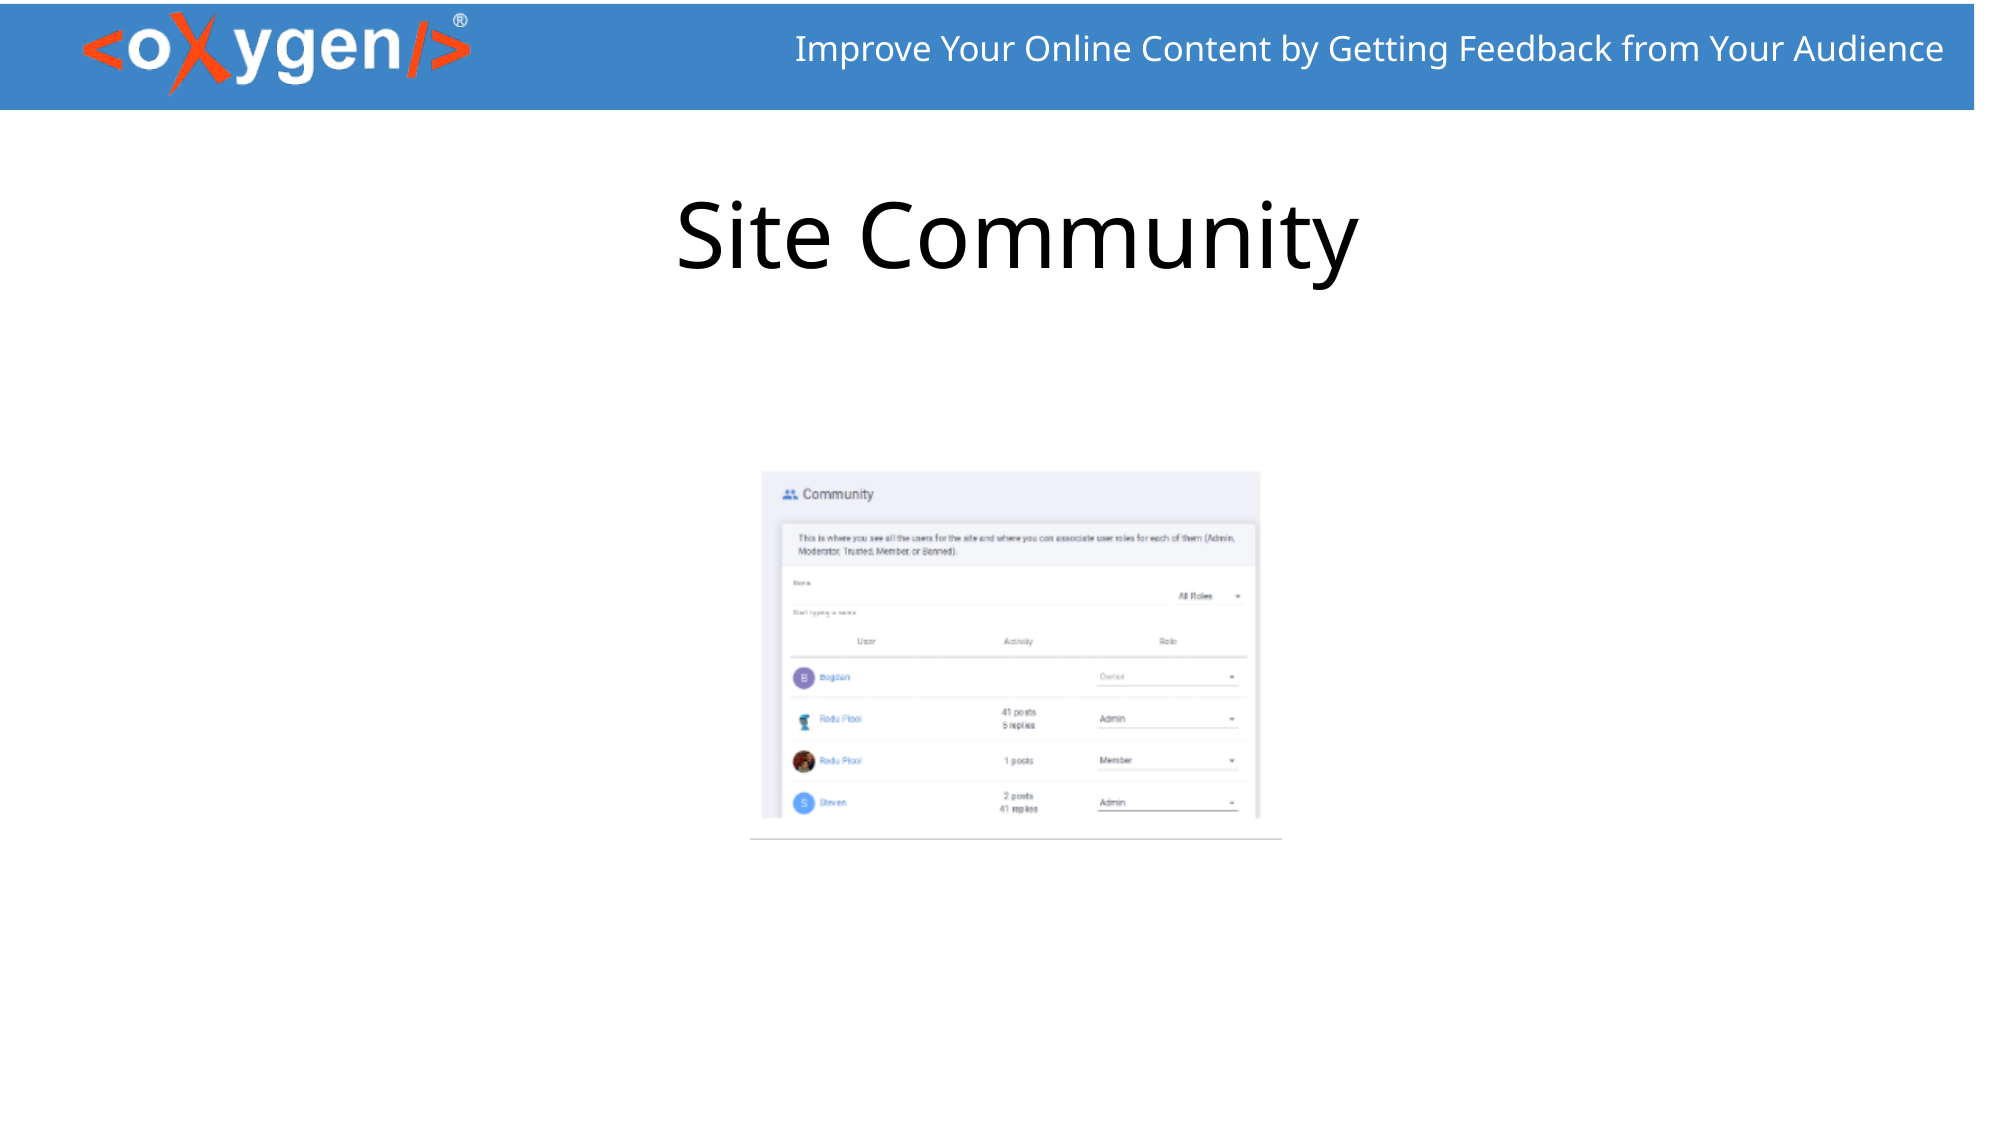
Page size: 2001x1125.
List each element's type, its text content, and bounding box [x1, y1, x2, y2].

title Site Community [99, 139, 1900, 328]
picture [750, 468, 1282, 841]
picture [75, 0, 488, 106]
